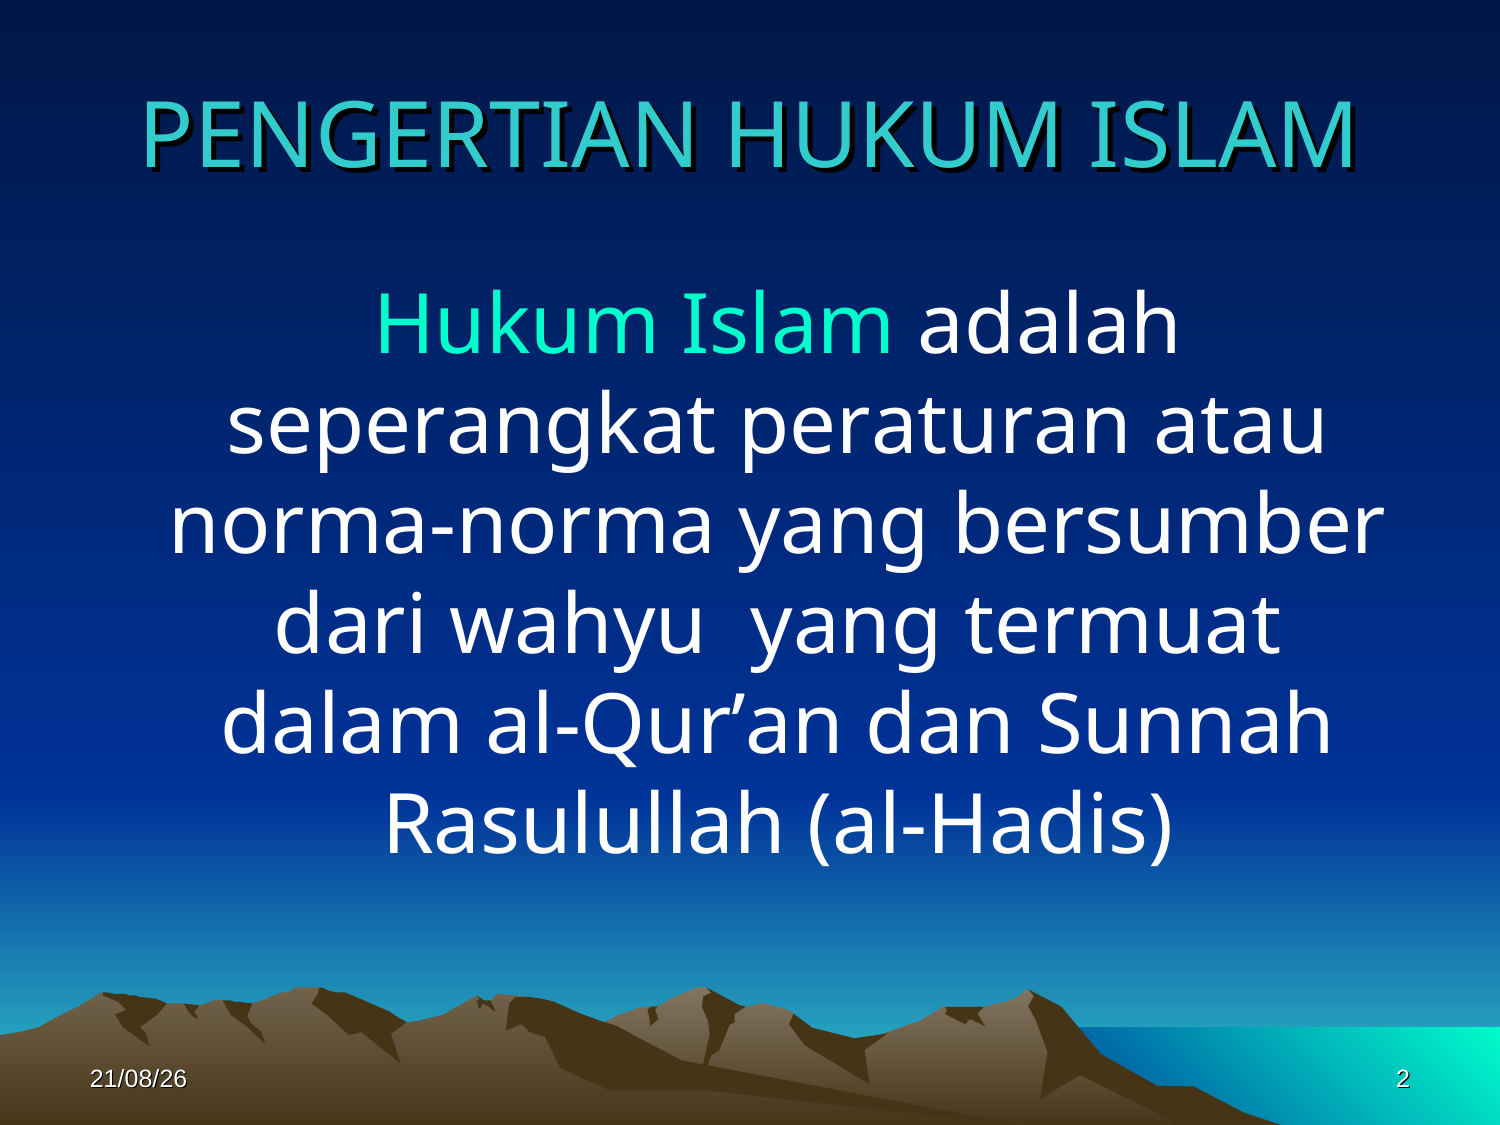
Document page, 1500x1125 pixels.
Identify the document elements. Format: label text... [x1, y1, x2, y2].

list Hukum Islam adalah seperangkat peraturan atau norma-norma yang bersumber dari wahyu yang termuat dalam al-Qur’an dan Sunnah Rasulullah (al-Hadis) [75, 262, 1426, 1000]
title PENGERTIAN HUKUM ISLAM [75, 37, 1426, 225]
